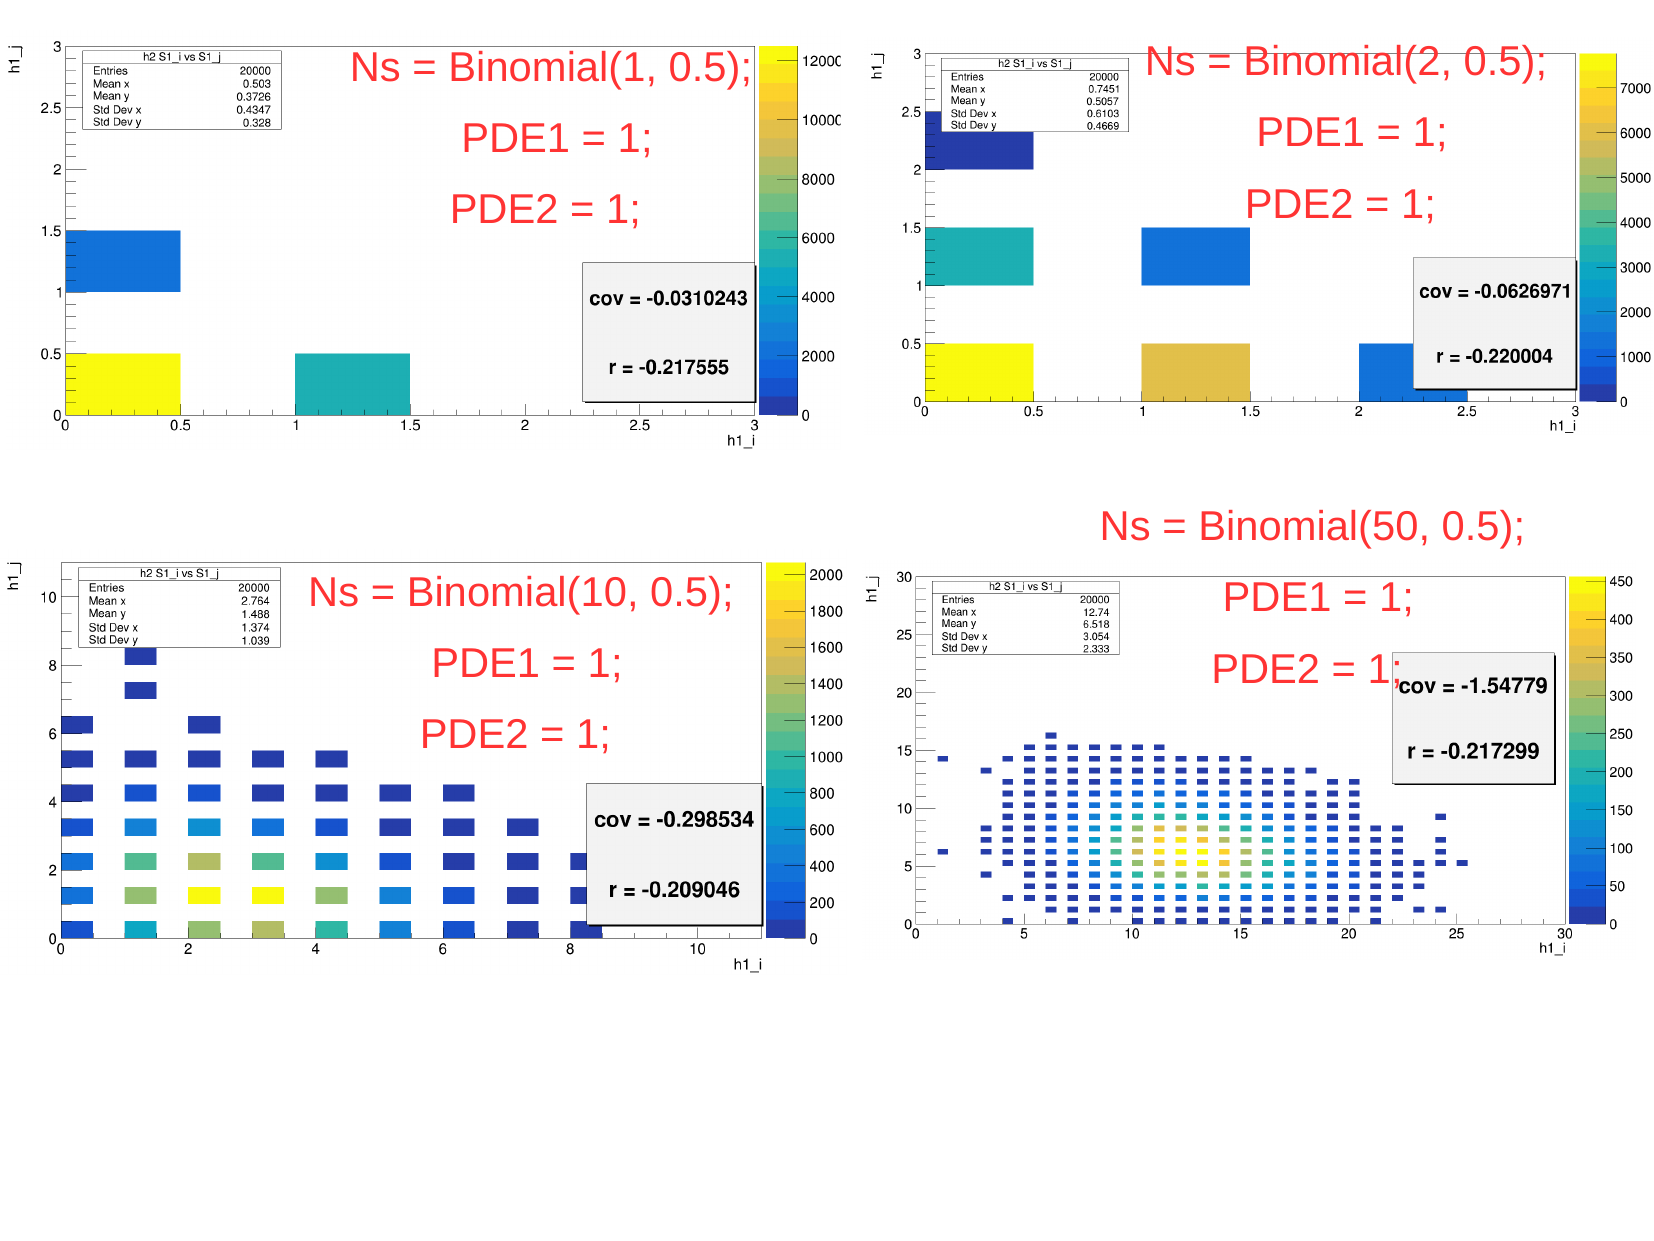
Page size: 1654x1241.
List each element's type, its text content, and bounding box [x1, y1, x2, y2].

text_box Ns = Binomial(50, 0.5); PDE1 = 1; PDE2 = 1; [971, 495, 1654, 700]
text_box Ns = Binomial(2, 0.5); PDE1 = 1; PDE2 = 1; [1005, 30, 1654, 235]
picture [862, 560, 1636, 961]
text_box Ns = Binomial(10, 0.5); PDE1 = 1; PDE2 = 1; [180, 560, 862, 766]
text_box Ns = Binomial(1, 0.5); PDE1 = 1; PDE2 = 1; [210, 35, 892, 241]
picture [0, 549, 847, 976]
picture [864, 37, 1654, 436]
picture [6, 30, 841, 451]
